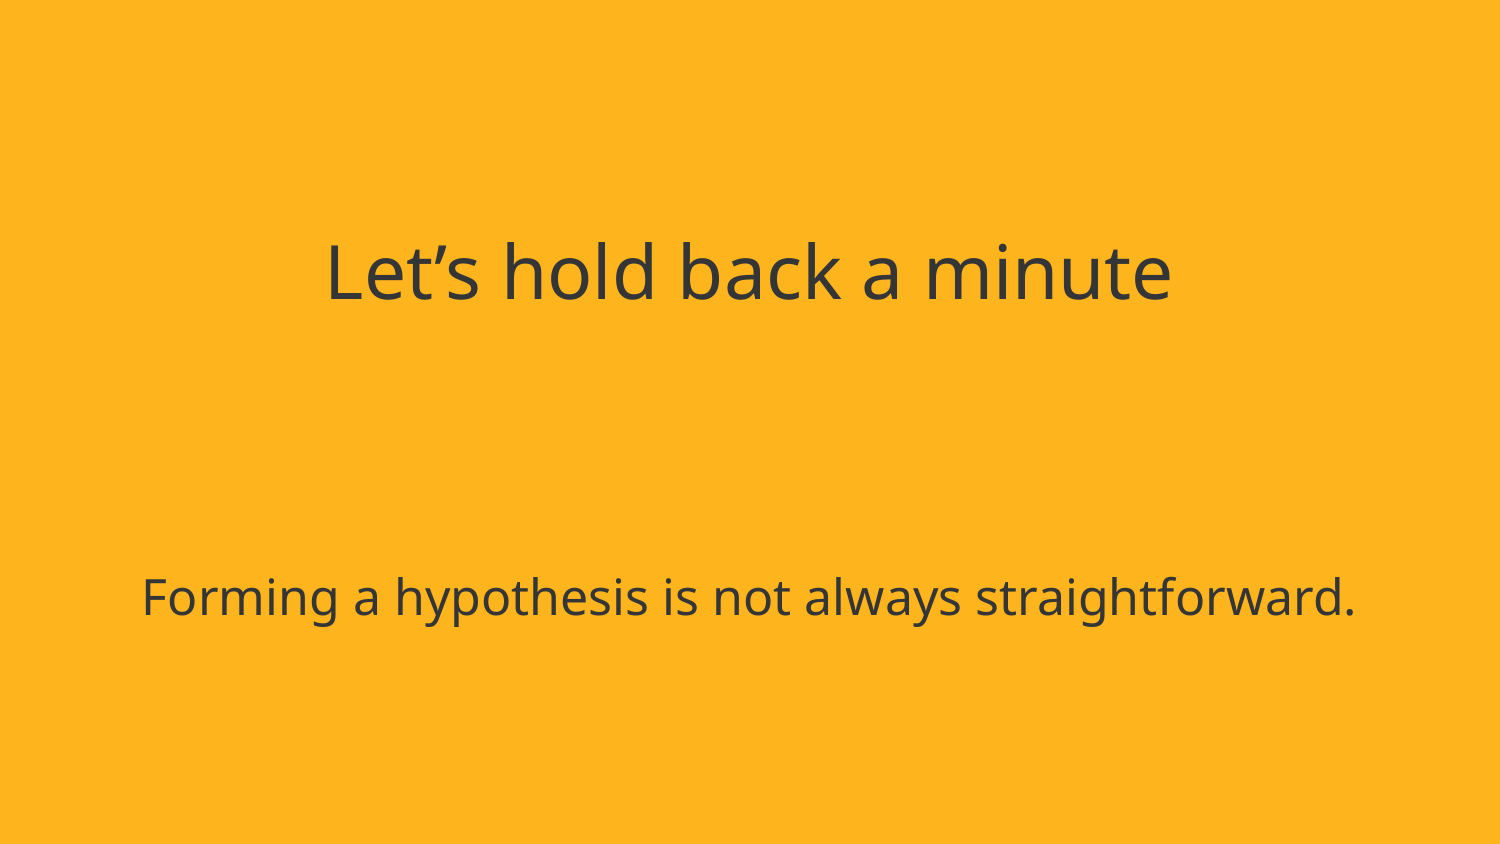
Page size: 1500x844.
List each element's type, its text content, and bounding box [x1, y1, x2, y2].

list Forming a hypothesis is not always straightforward. [51, 484, 1449, 706]
title Let’s hold back a minute [51, 209, 1449, 341]
